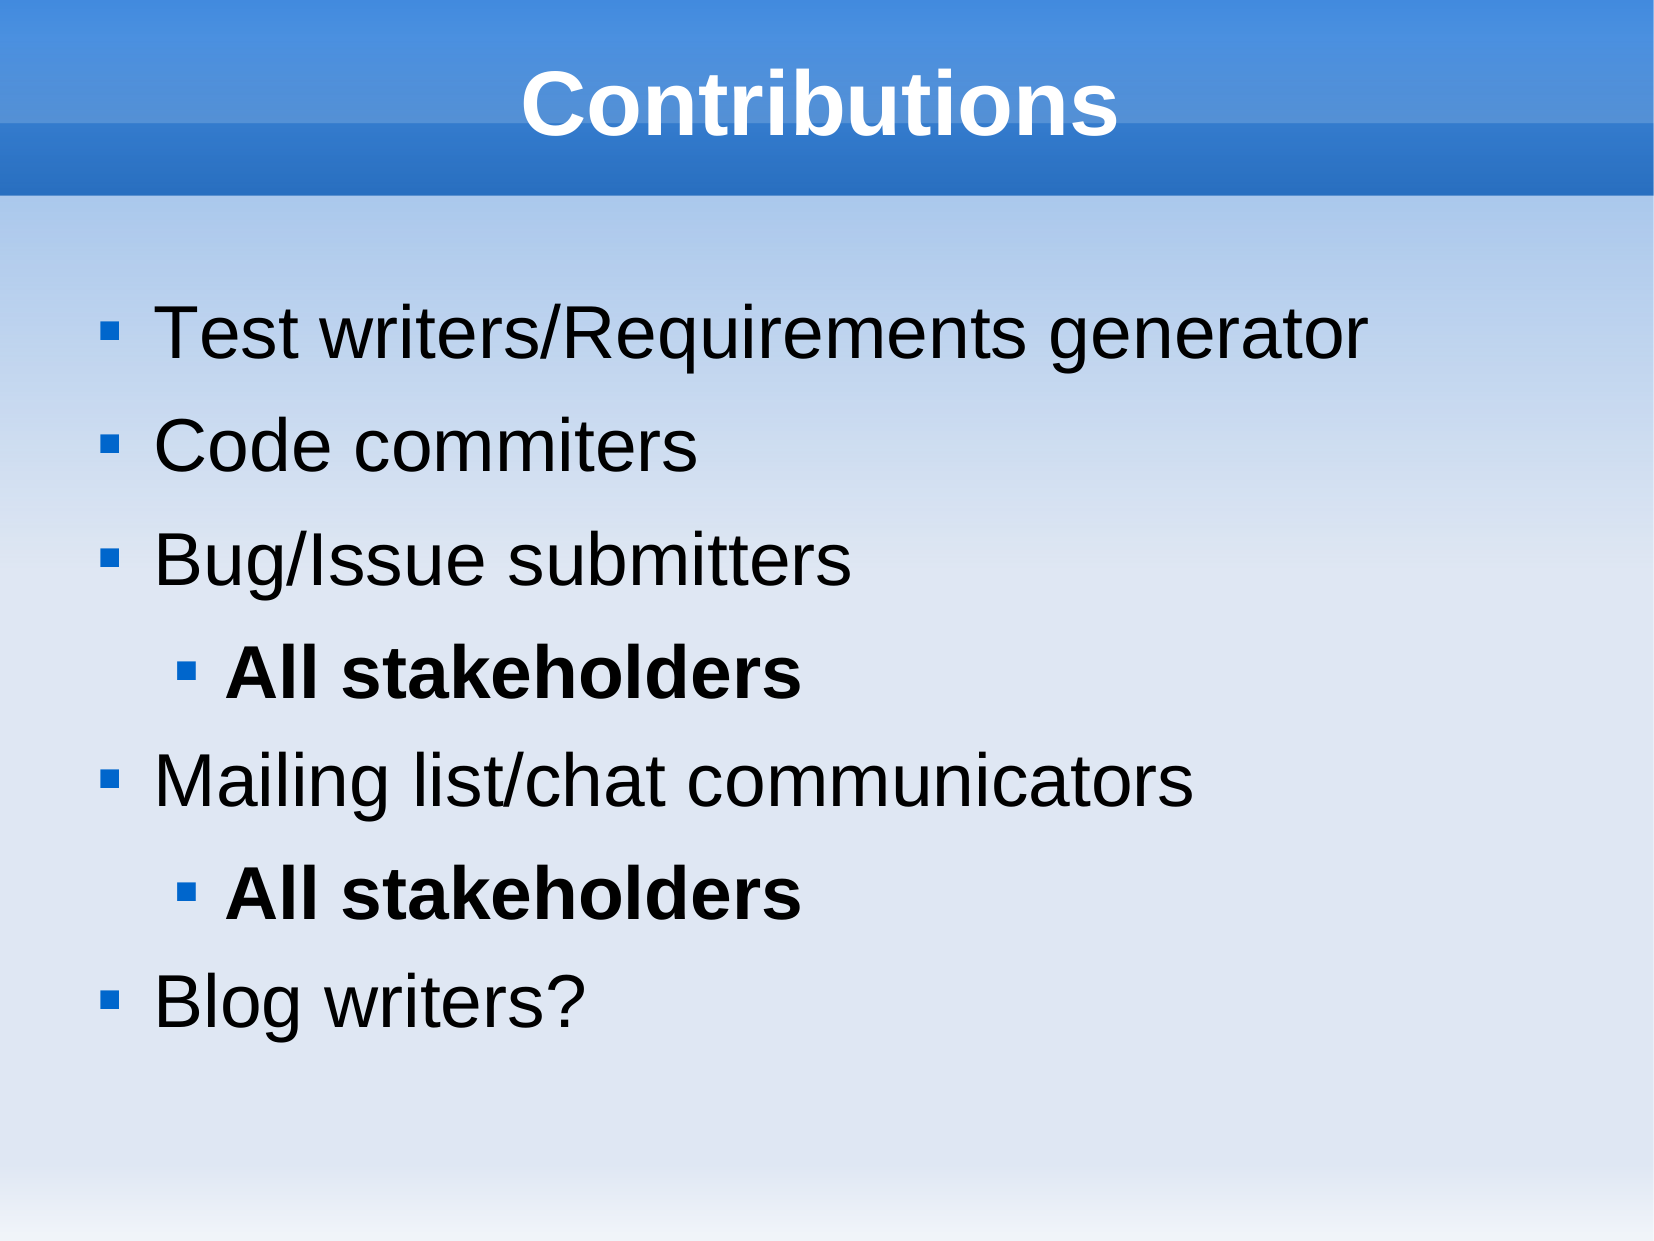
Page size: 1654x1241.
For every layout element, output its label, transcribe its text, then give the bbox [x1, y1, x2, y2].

picture [0, 0, 1654, 1241]
title Contributions [76, 7, 1565, 200]
list Test writers/Requirements generator Code commiters Bug/Issue submitters All stakeholders Mailing list/chat communicators All stakeholders Blog writers? [82, 290, 1571, 1094]
